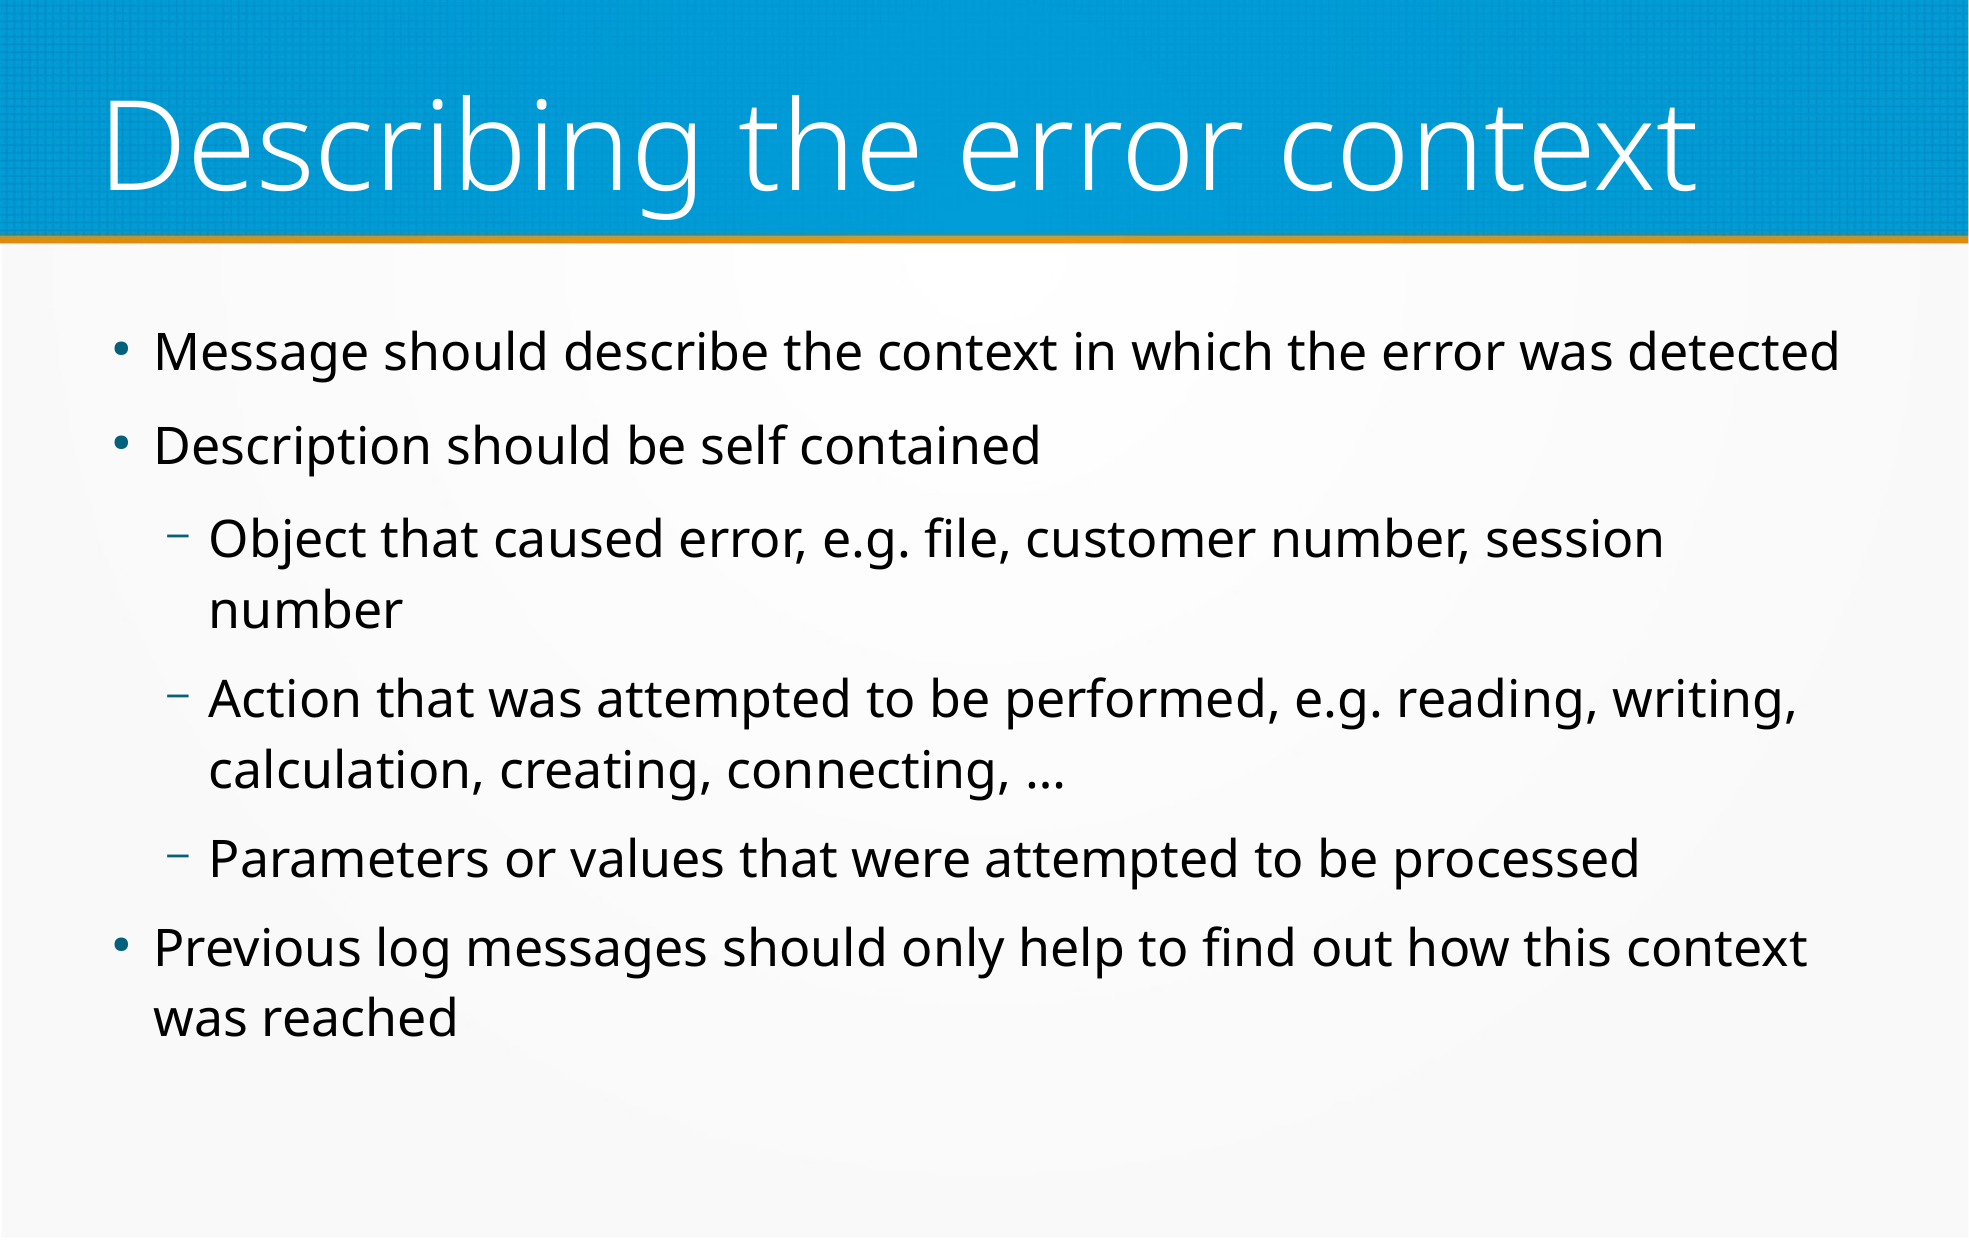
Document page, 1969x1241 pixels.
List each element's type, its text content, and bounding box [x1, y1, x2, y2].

title Describing the error context [98, 19, 1870, 227]
picture [0, 233, 1969, 1241]
list Message should describe the context in which the error was detected Description should be self contained Object that caused error, e.g. file, customer number, session number Action that was attempted to be performed, e.g. reading, writing, calculation, creating, connecting, … Parameters or values that were attempted to be processed Previous log messages should only help to find out how this context was reached [98, 315, 1861, 1081]
